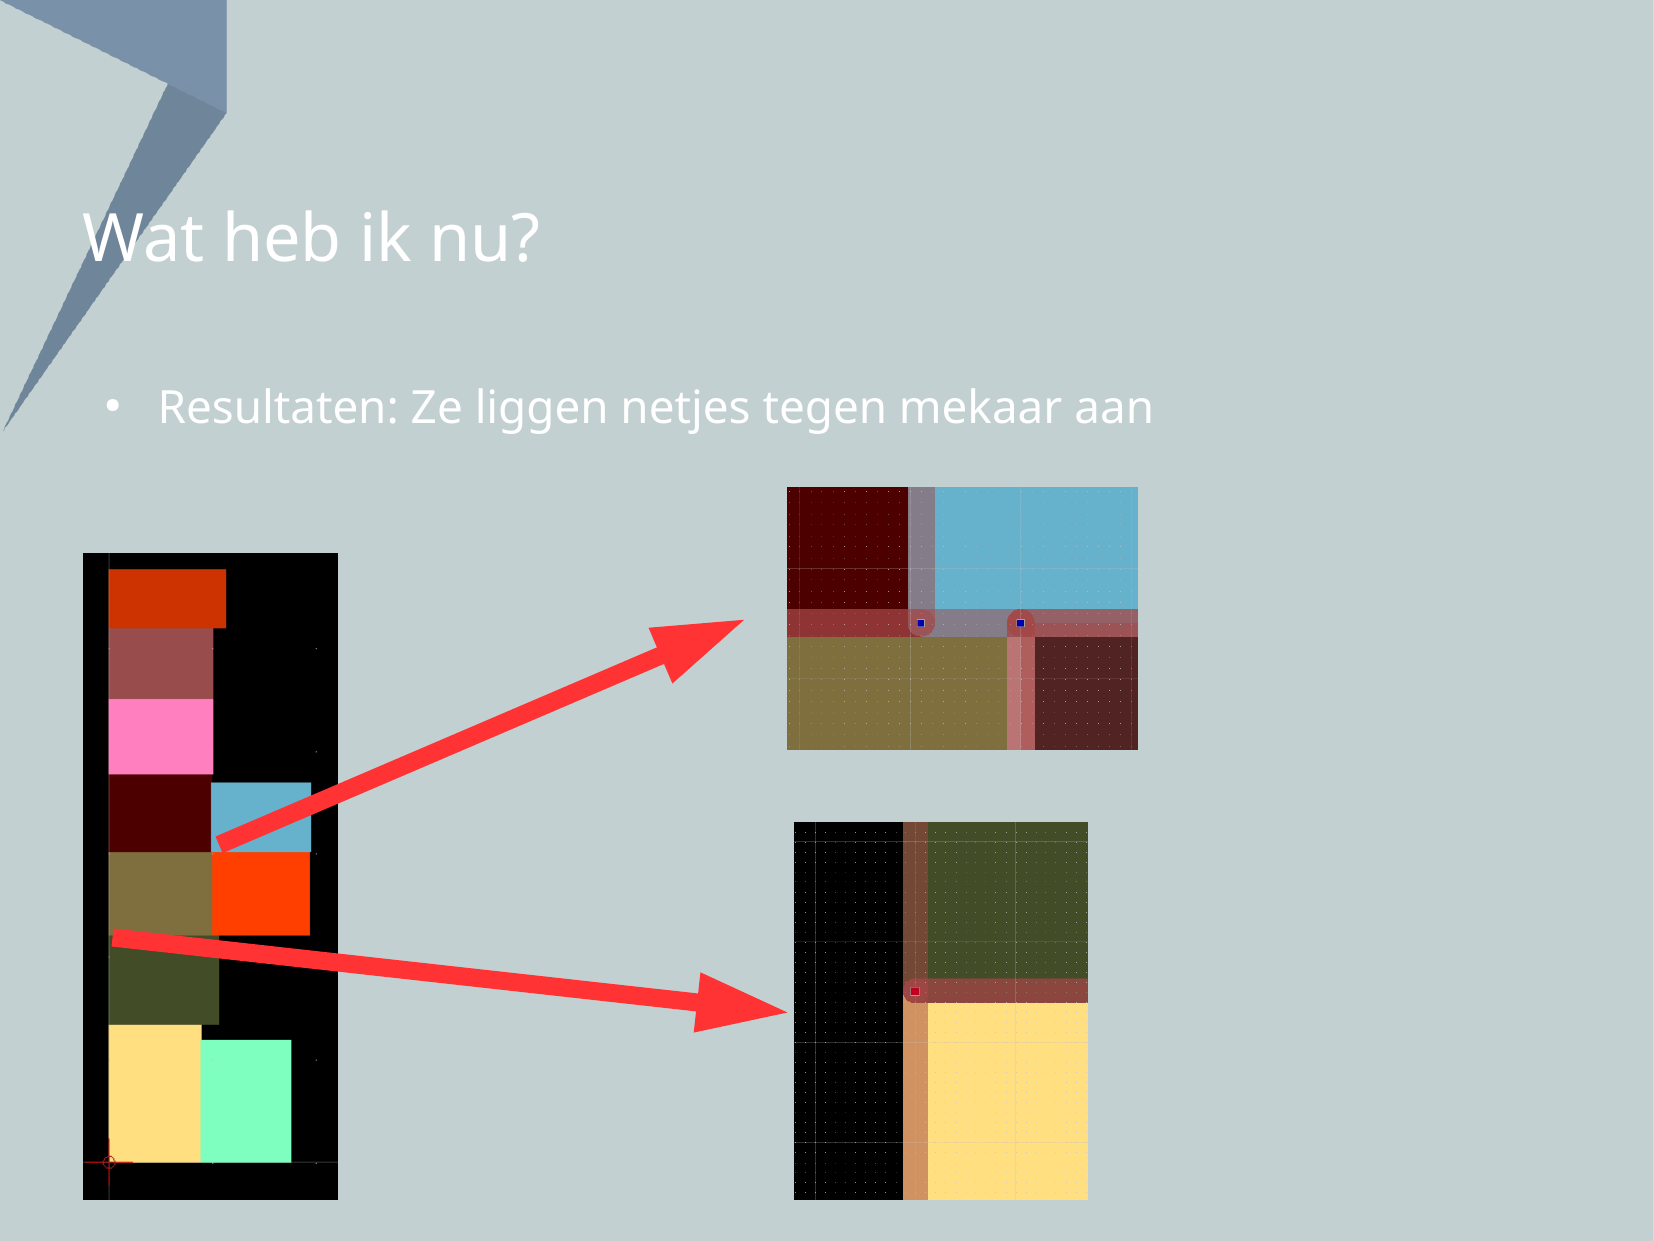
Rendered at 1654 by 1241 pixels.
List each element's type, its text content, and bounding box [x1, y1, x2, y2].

picture [0, 0, 1654, 1241]
list Resultaten: Ze liggen netjes tegen mekaar aan [86, 375, 1576, 971]
title Wat heb ik nu? [82, 139, 1571, 332]
